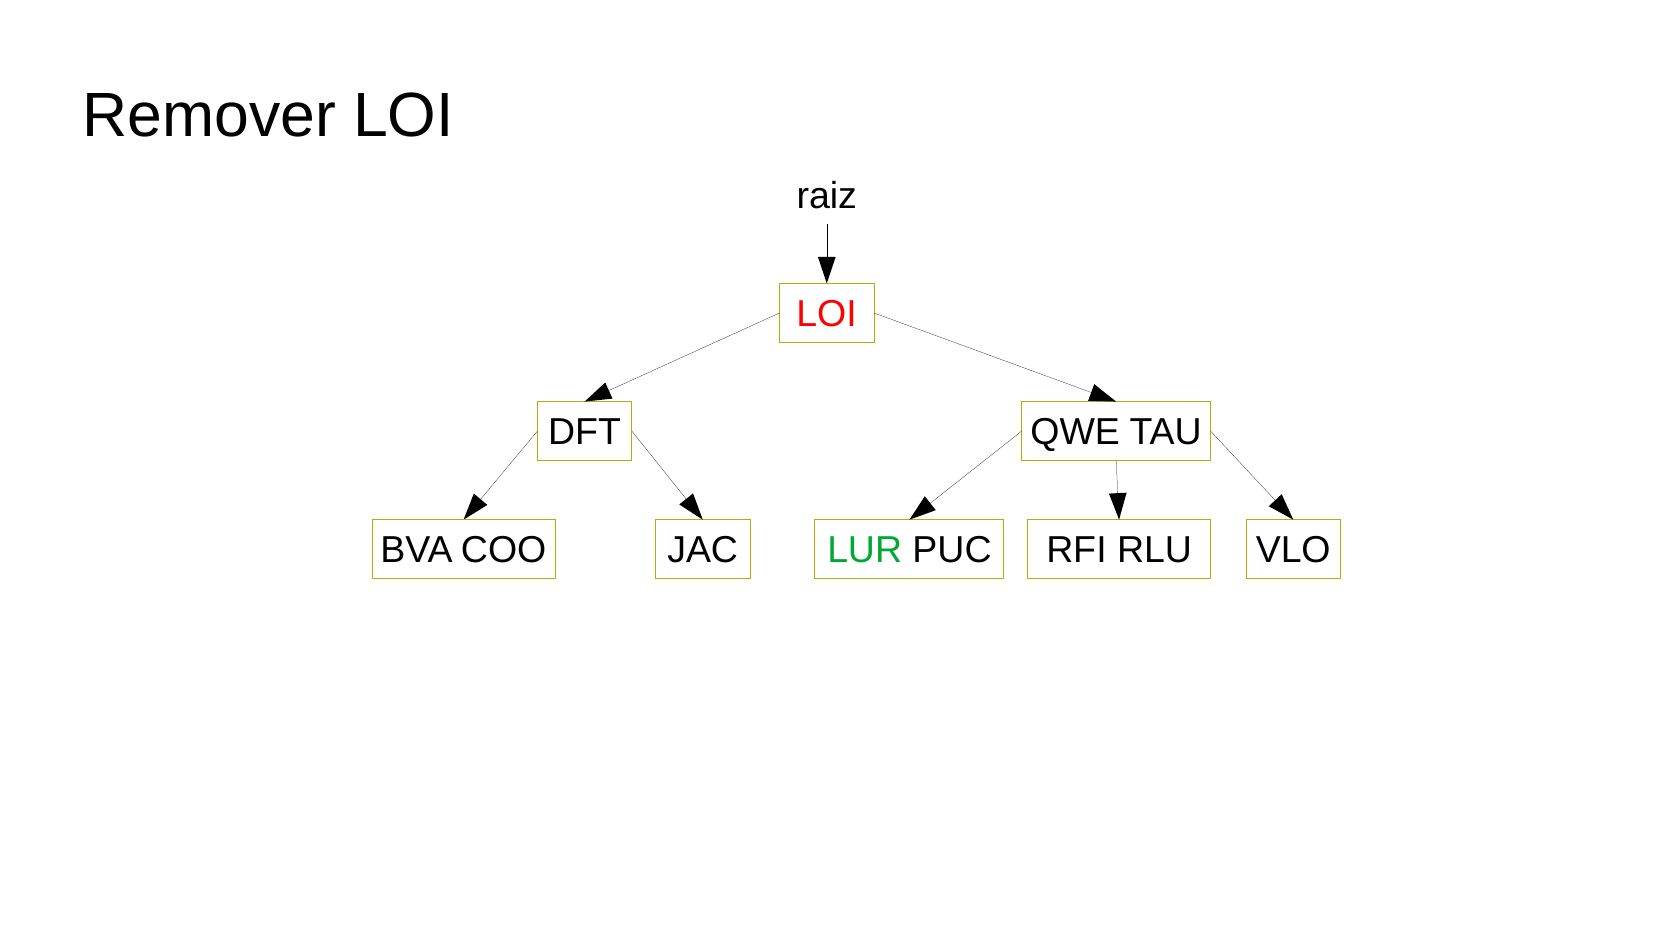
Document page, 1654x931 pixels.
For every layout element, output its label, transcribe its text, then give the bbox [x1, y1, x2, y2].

text_box BVA COO [372, 519, 556, 579]
text_box LOI [779, 283, 875, 343]
text_box LUR PUC [814, 519, 1004, 579]
text_box VLO [1246, 519, 1341, 579]
title Remover LOI [82, 37, 1571, 193]
text_box DFT [537, 401, 632, 461]
text_box RFI RLU [1027, 519, 1211, 579]
text_box raiz [781, 167, 872, 225]
text_box QWE TAU [1021, 401, 1211, 461]
text_box JAC [655, 519, 751, 579]
